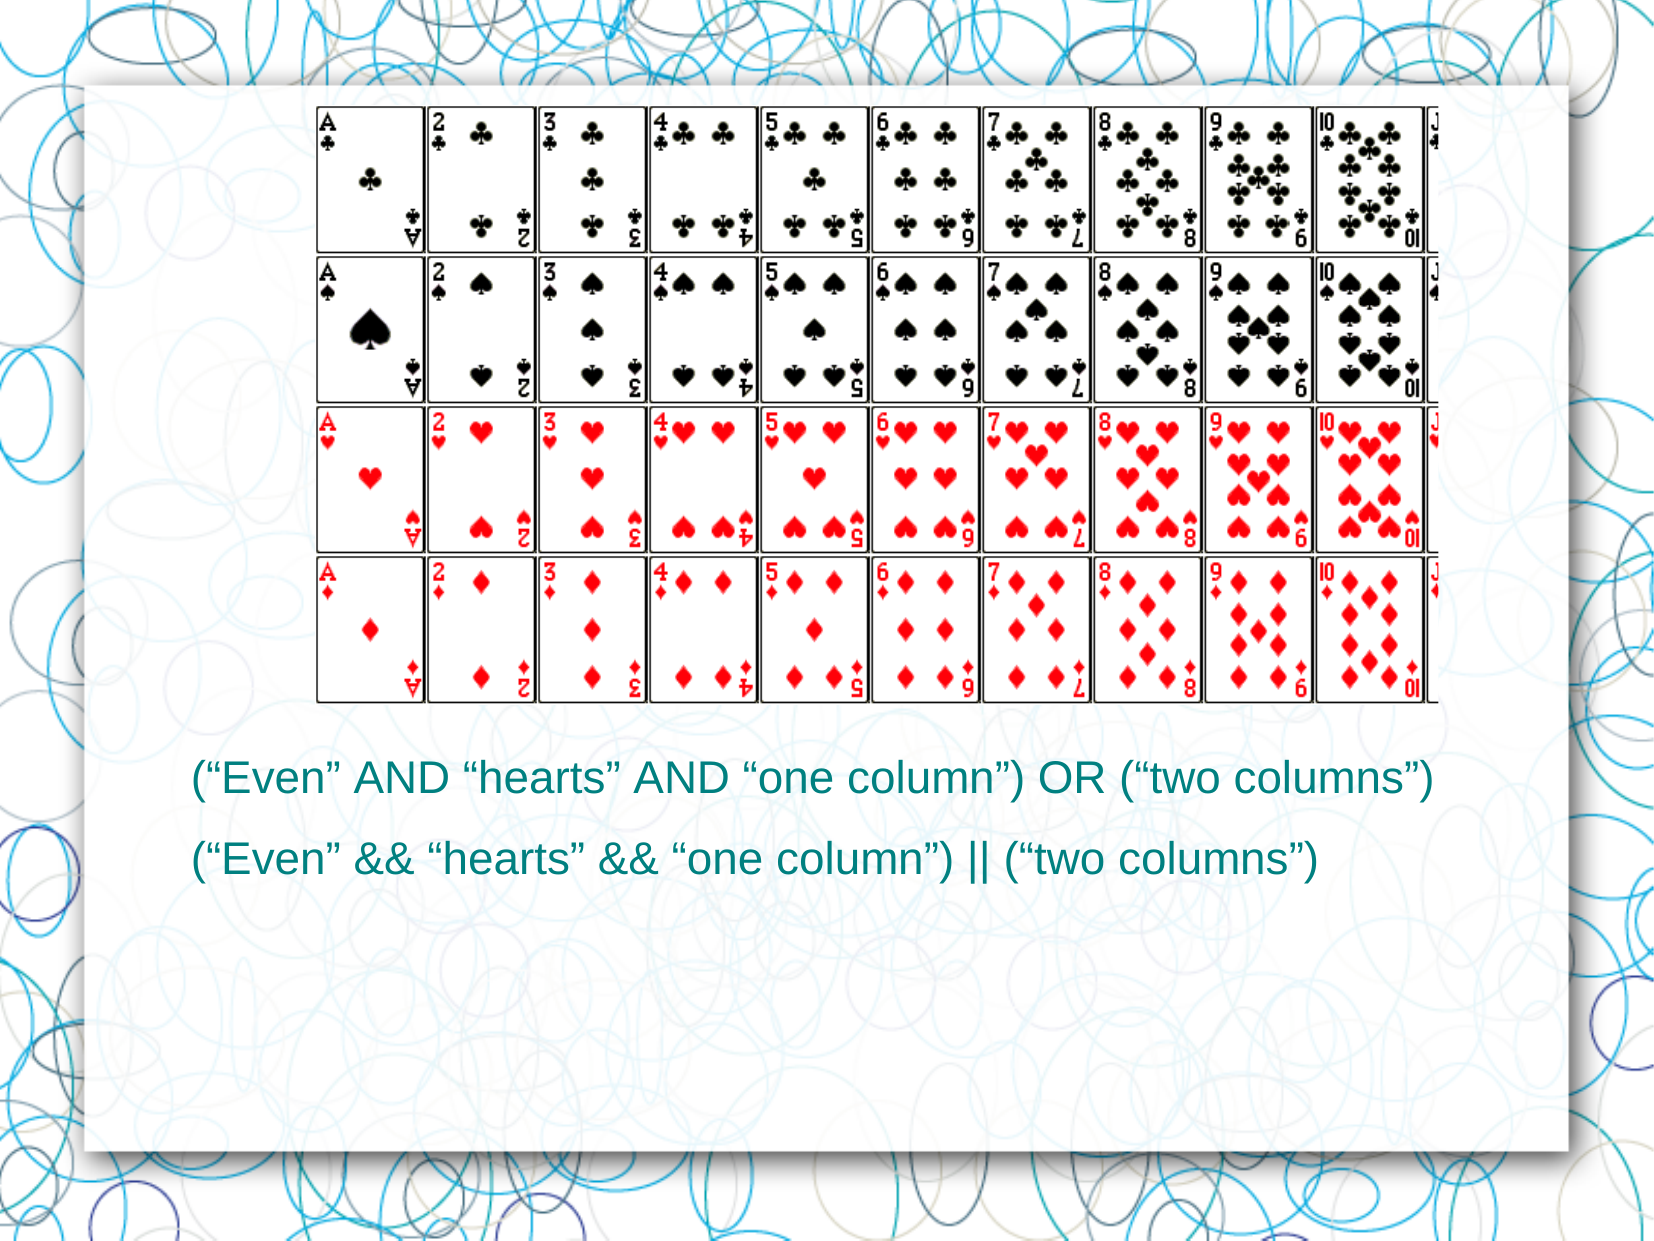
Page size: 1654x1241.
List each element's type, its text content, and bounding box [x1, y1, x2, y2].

list (“Even” AND “hearts” AND “one column”) OR (“two columns”) (“Even” && “hearts” && “one column”) || (“two columns”) [120, 302, 1538, 1022]
picture [0, 0, 1654, 1241]
